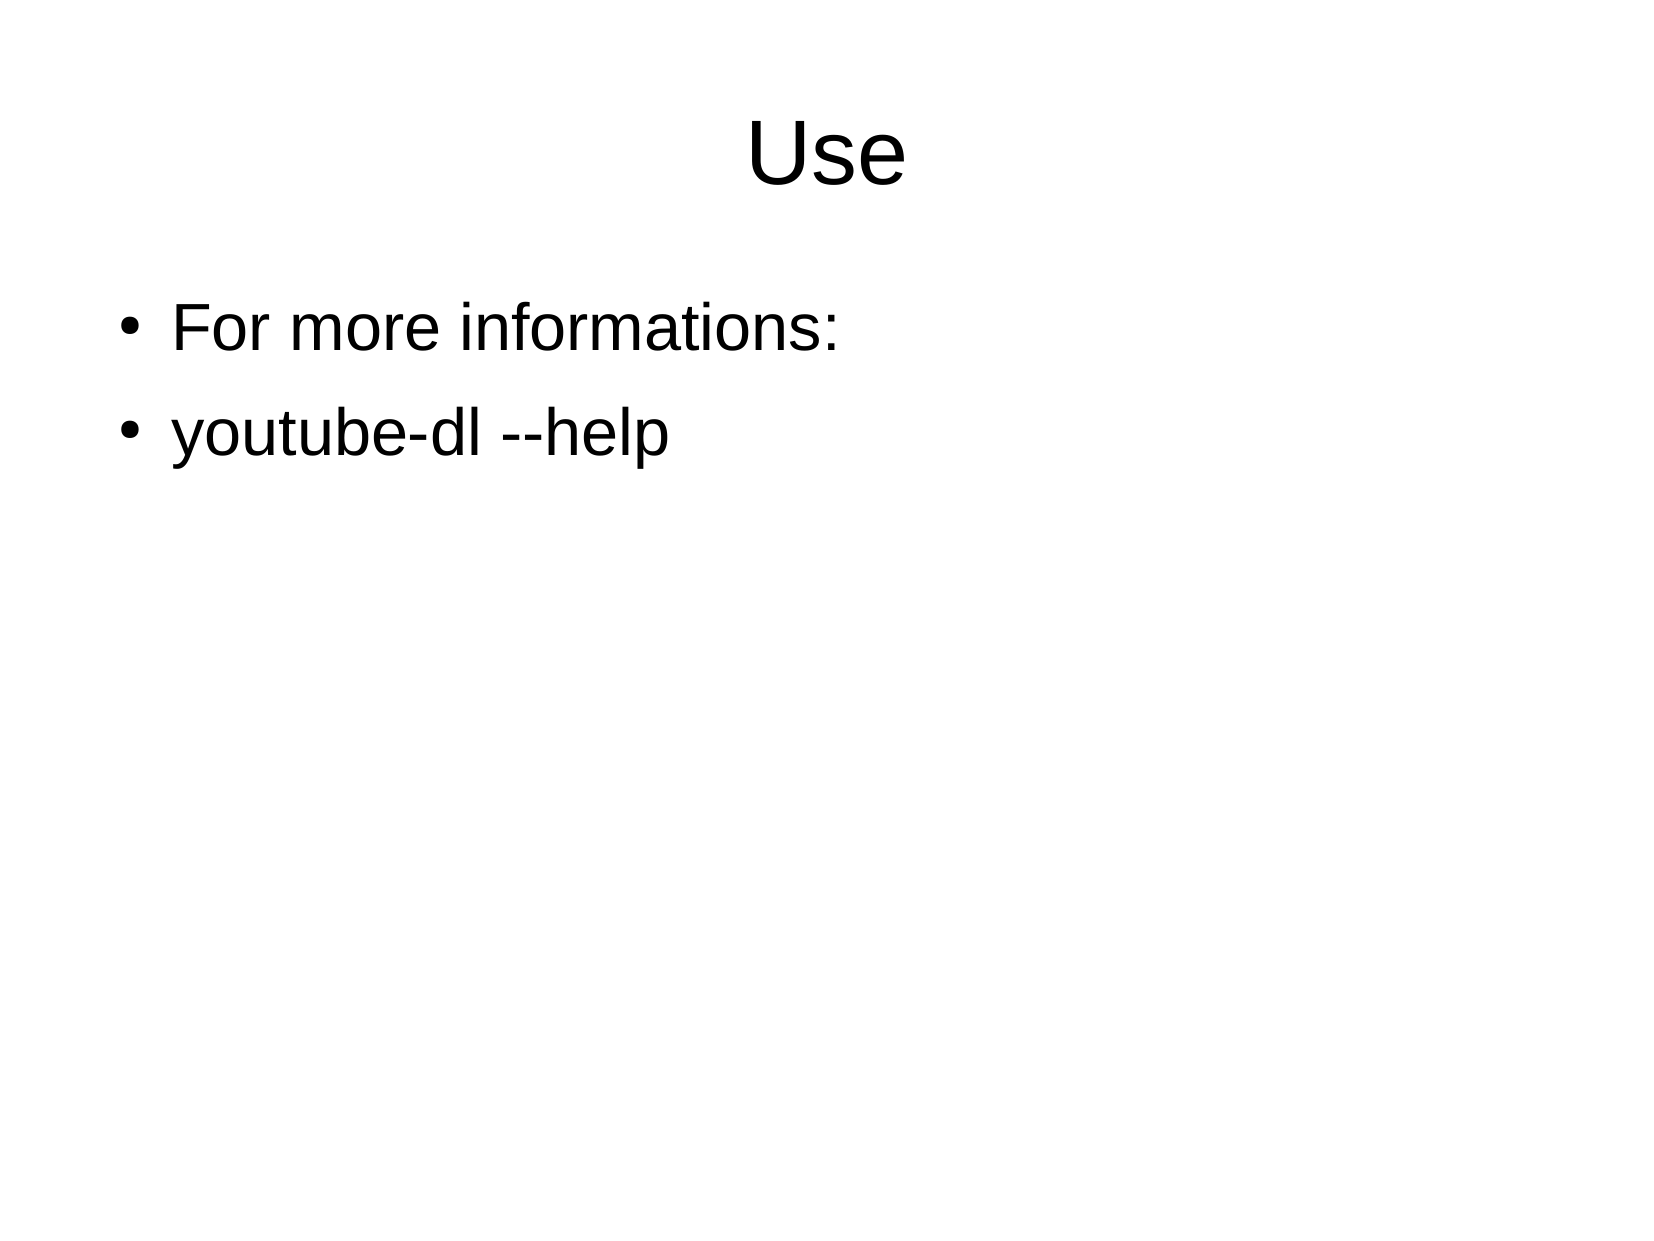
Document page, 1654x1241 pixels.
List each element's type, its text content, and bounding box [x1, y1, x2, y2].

list For more informations: youtube-dl --help [82, 290, 1571, 1010]
title Use [82, 49, 1571, 257]
